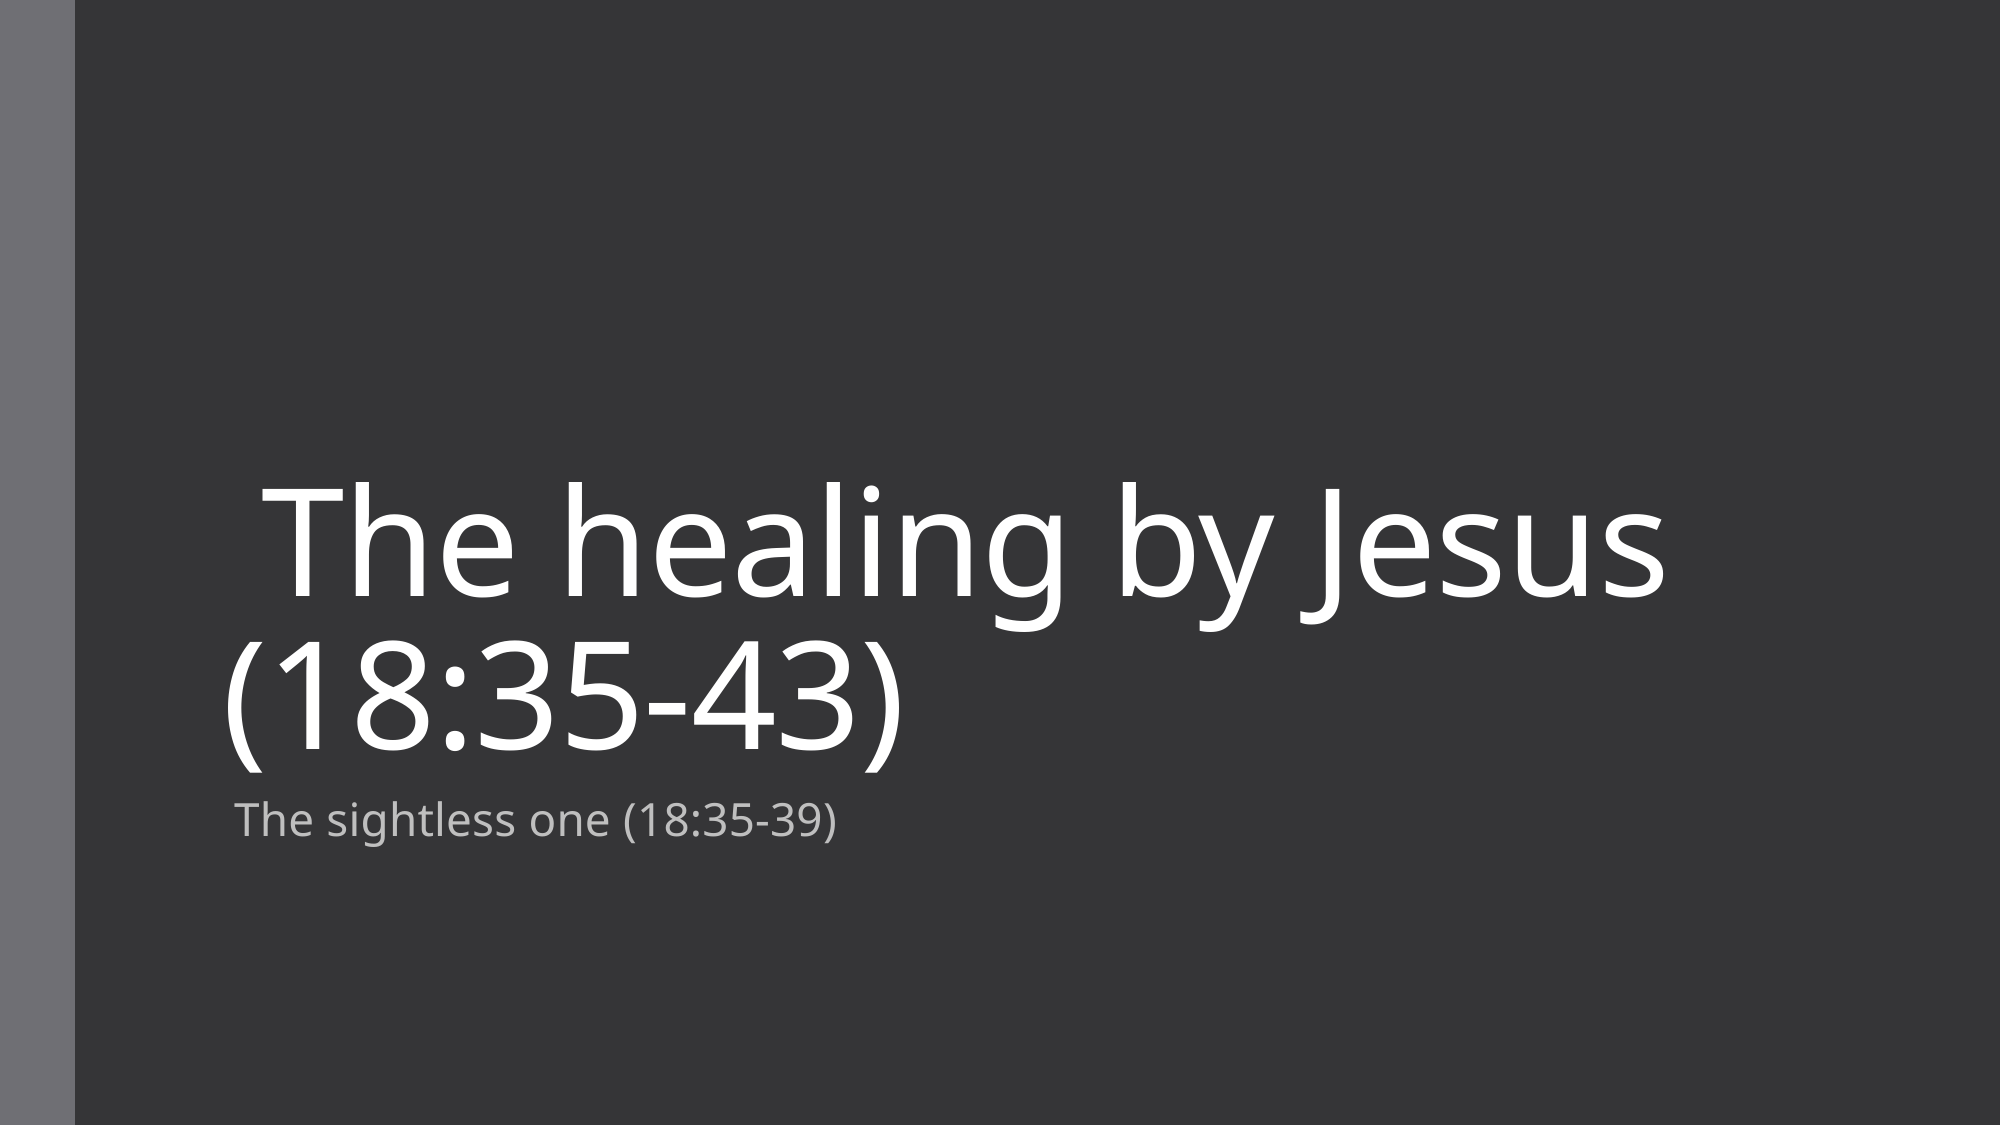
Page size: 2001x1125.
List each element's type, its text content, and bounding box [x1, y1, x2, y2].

subtitle The sightless one (18:35-39) [206, 787, 1752, 1066]
title The healing by Jesus (18:35-43) [206, 124, 1752, 787]
